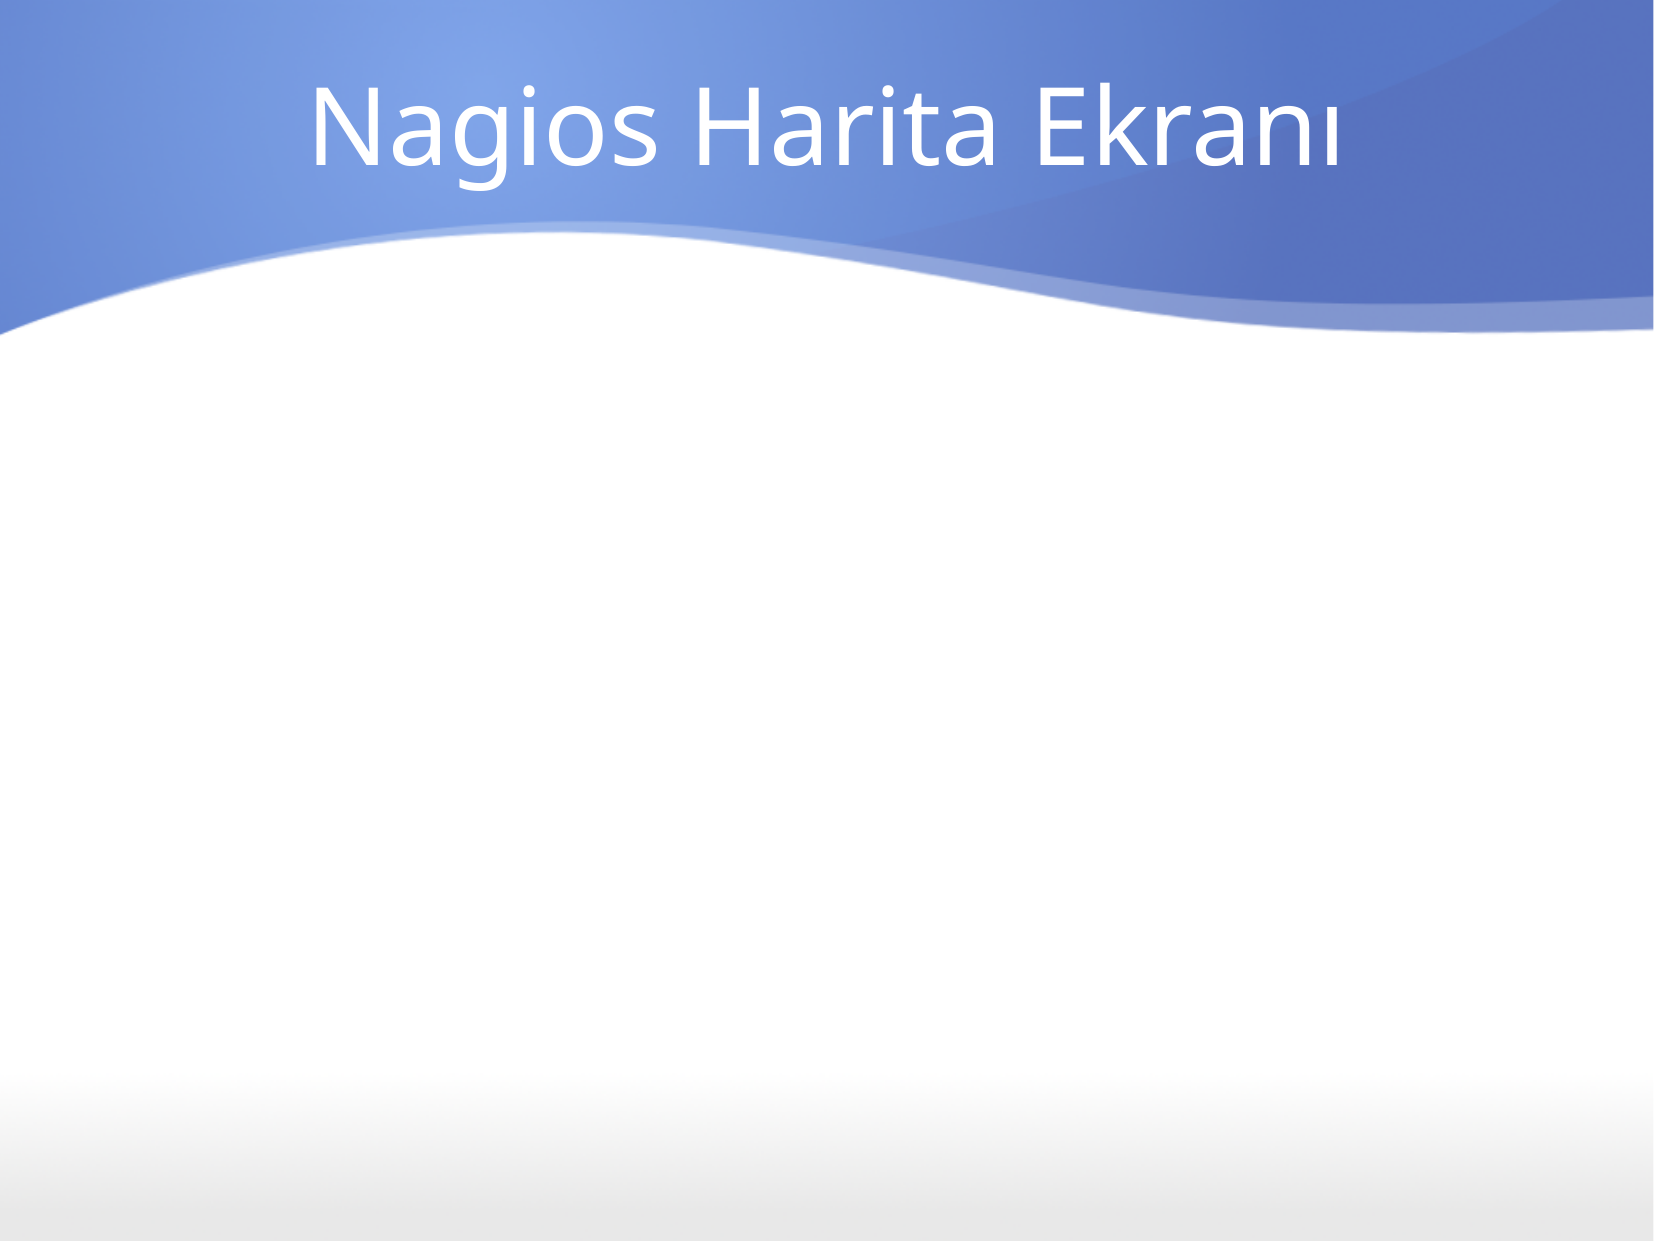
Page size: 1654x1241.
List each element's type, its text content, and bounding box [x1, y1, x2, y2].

picture [0, 0, 1654, 1241]
title Nagios Harita Ekranı [82, 19, 1571, 228]
